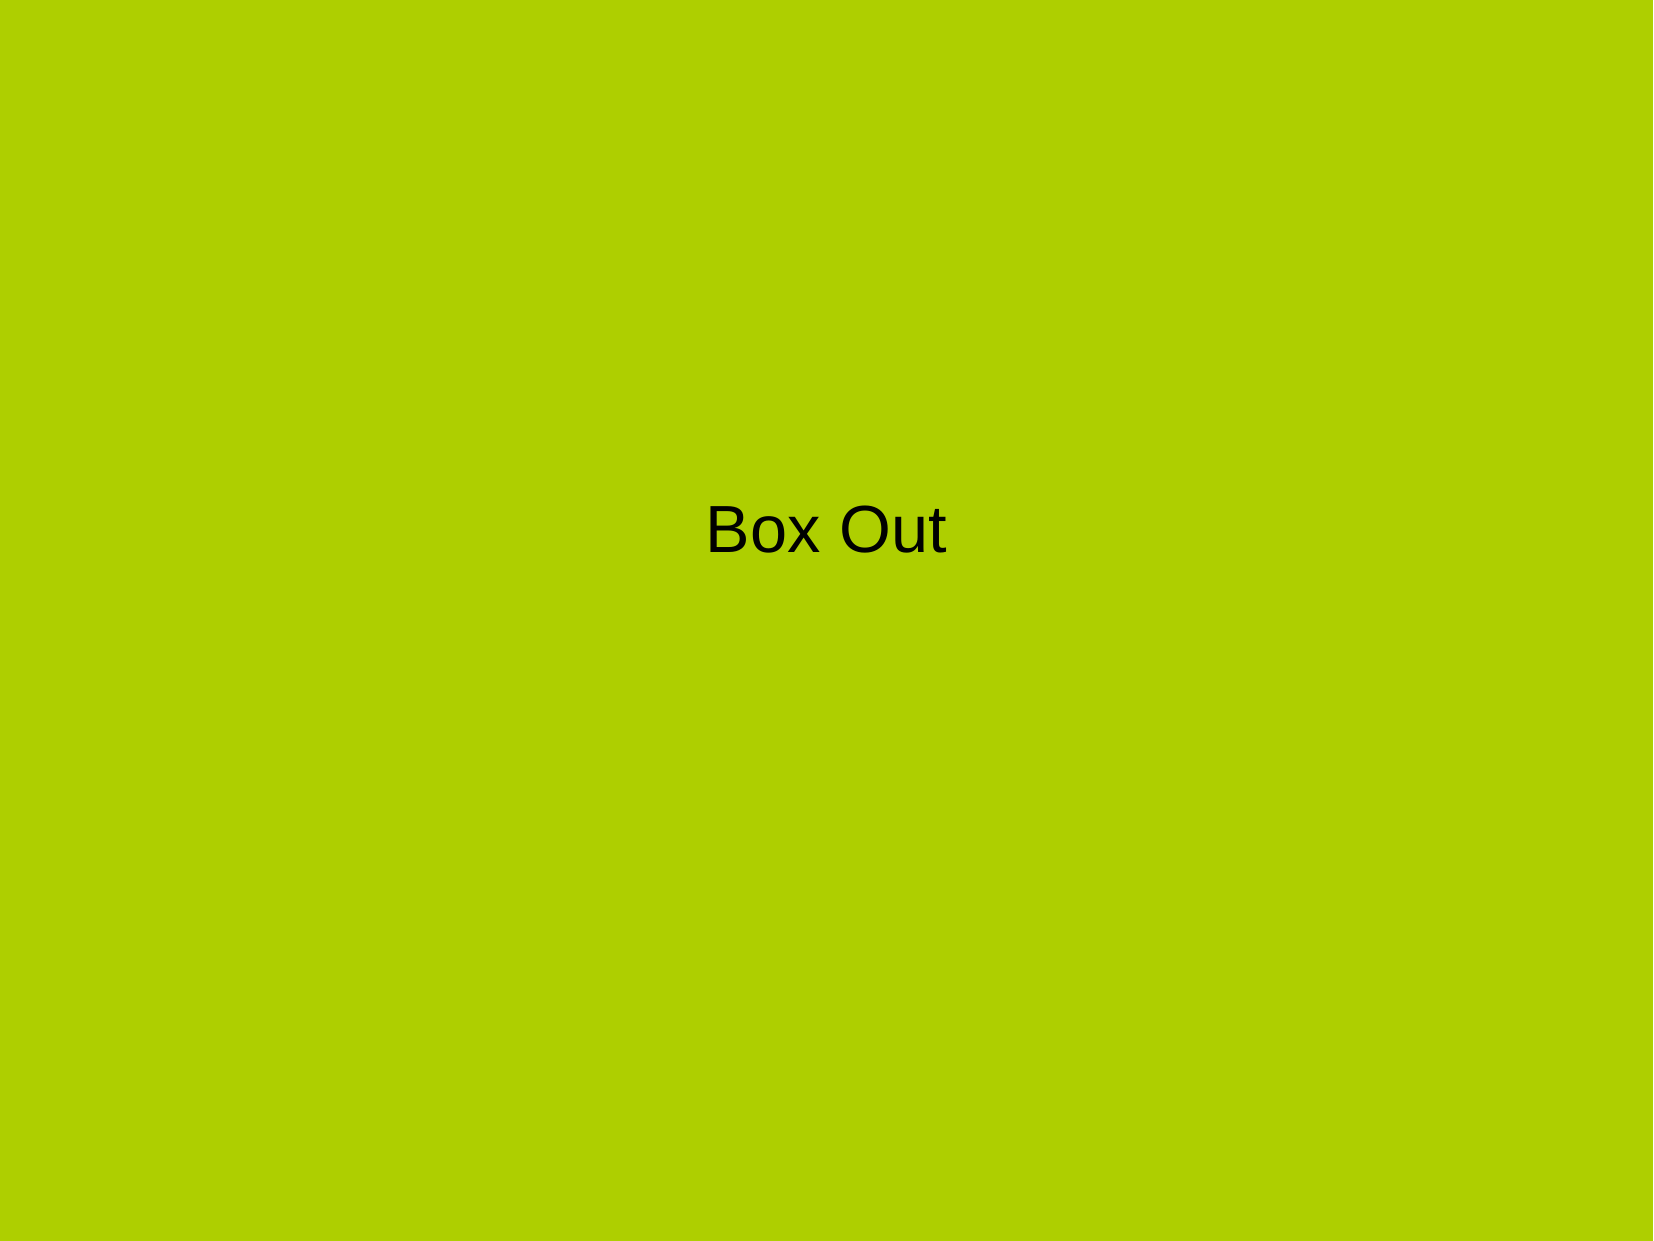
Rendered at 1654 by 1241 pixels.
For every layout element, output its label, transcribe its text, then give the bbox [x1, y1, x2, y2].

subtitle Box Out [82, 49, 1571, 1010]
